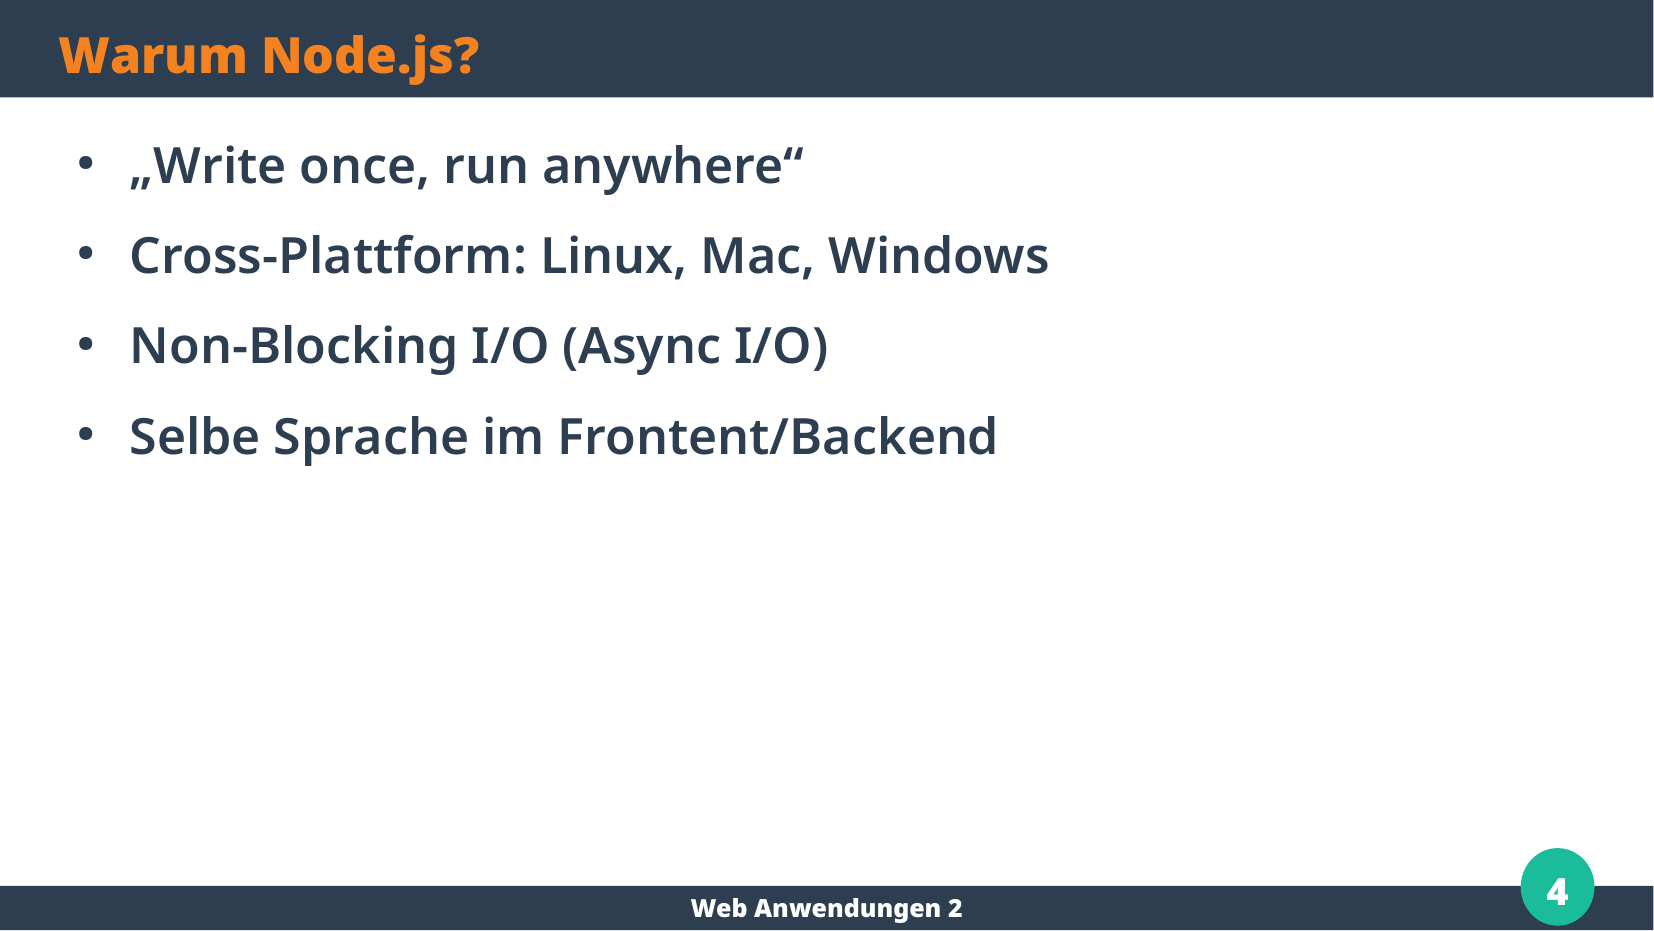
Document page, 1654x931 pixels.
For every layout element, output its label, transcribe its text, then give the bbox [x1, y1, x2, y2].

title Warum Node.js? [59, 8, 1595, 89]
list „Write once, run anywhere“ Cross-Plattform: Linux, Mac, Windows Non-Blocking I/O (Async I/O) Selbe Sprache im Frontent/Backend [59, 129, 1595, 864]
